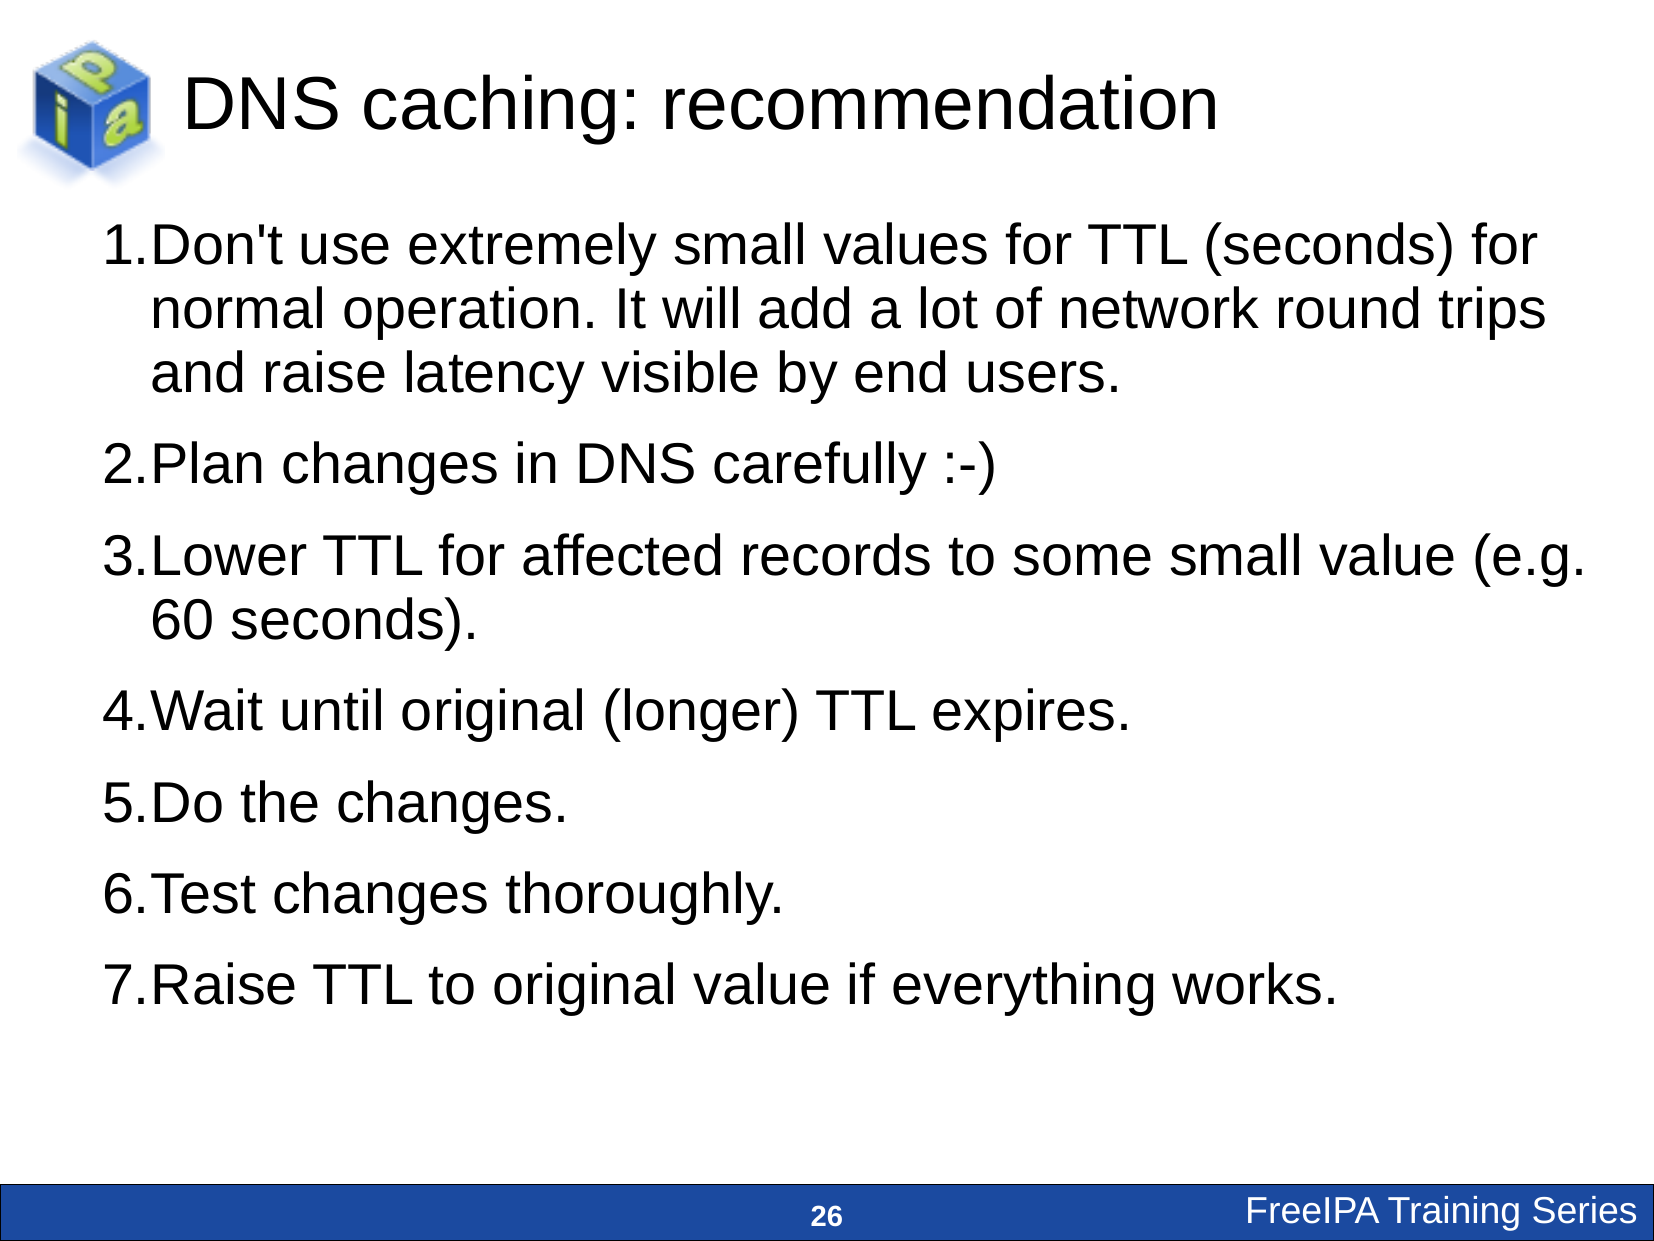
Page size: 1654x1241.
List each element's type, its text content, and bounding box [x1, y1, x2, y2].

picture [17, 34, 165, 193]
title DNS caching: recommendation [182, 31, 1579, 177]
list Don't use extremely small values for TTL (seconds) for normal operation. It will add a lot of network round trips and raise latency visible by end users. Plan changes in DNS carefully :-) Lower TTL for affected records to some small value (e.g. 60 seconds). Wait until original (longer) TTL expires. Do the changes. Test changes thoroughly. Raise TTL to original value if everything works. [85, 212, 1621, 1018]
